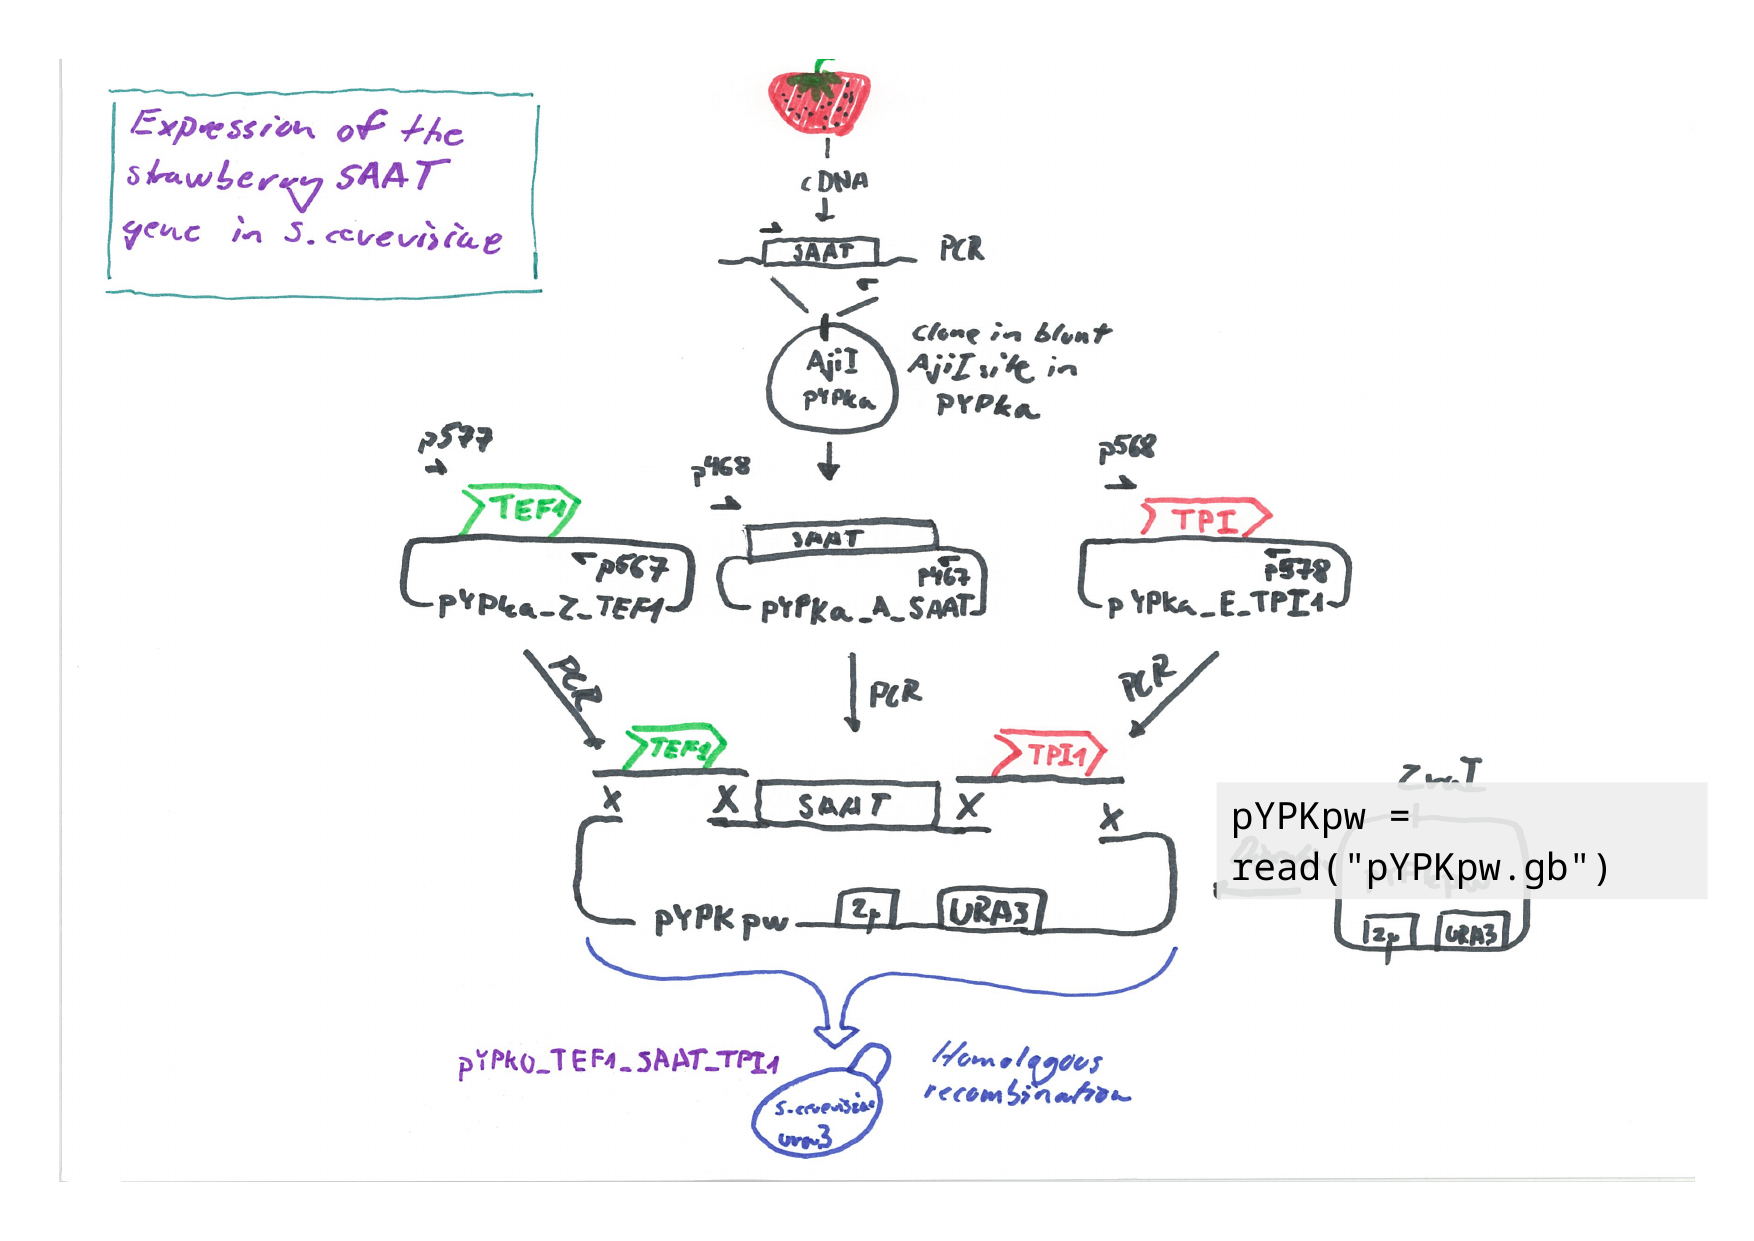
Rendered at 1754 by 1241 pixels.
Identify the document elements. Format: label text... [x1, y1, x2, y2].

text_box pYPKpw = read("pYPKpw.gb") [1216, 782, 1708, 898]
picture [59, 59, 1695, 1182]
